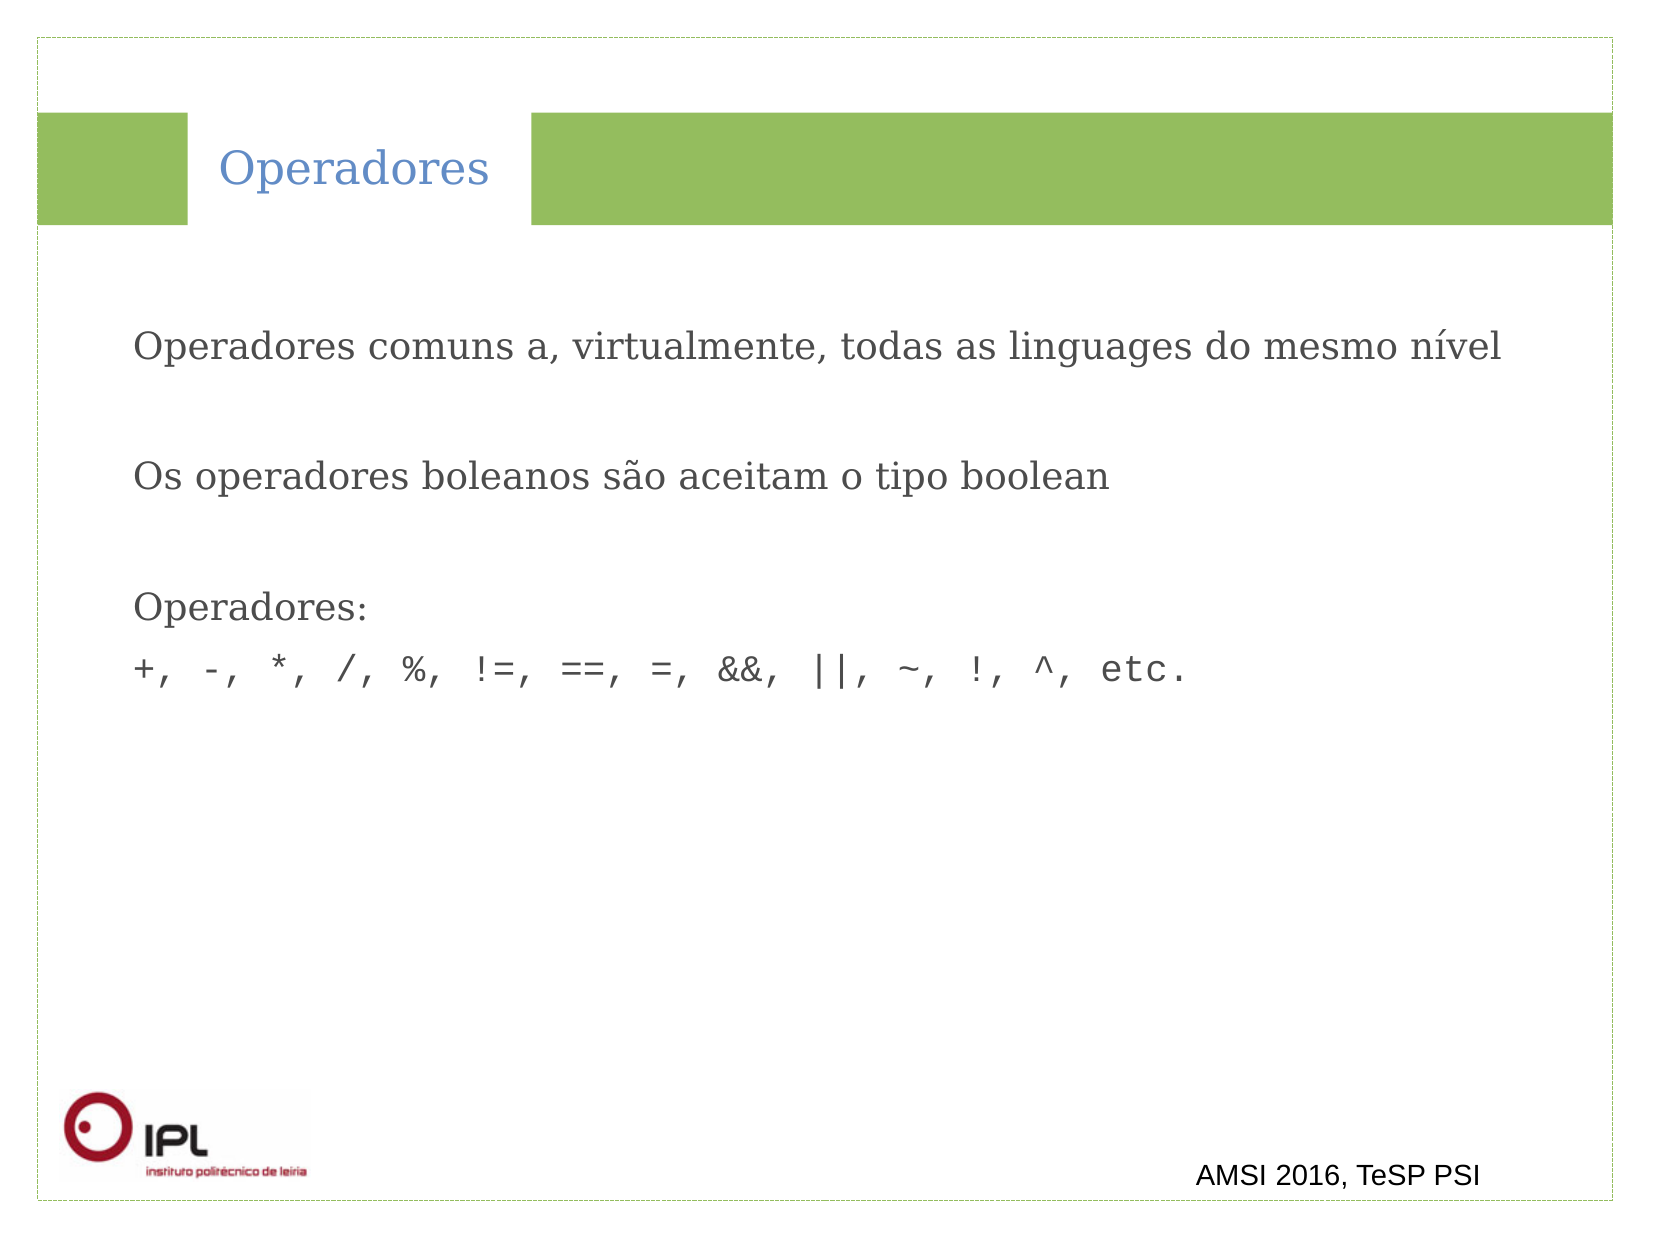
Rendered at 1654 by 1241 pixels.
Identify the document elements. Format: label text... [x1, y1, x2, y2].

picture [59, 1089, 315, 1182]
text_box [531, 112, 1613, 226]
text_box Operadores comuns a, virtualmente, todas as linguages do mesmo nível Os operadores boleanos são aceitam o tipo boolean Operadores: +, -, *, /, %, !=, ==, =, &&, ||, ~, !, ^, etc. [118, 295, 1536, 821]
text_box [37, 112, 188, 226]
text_box Operadores [203, 134, 506, 203]
text_box AMSI 2016, TeSP PSI [1181, 1151, 1625, 1200]
